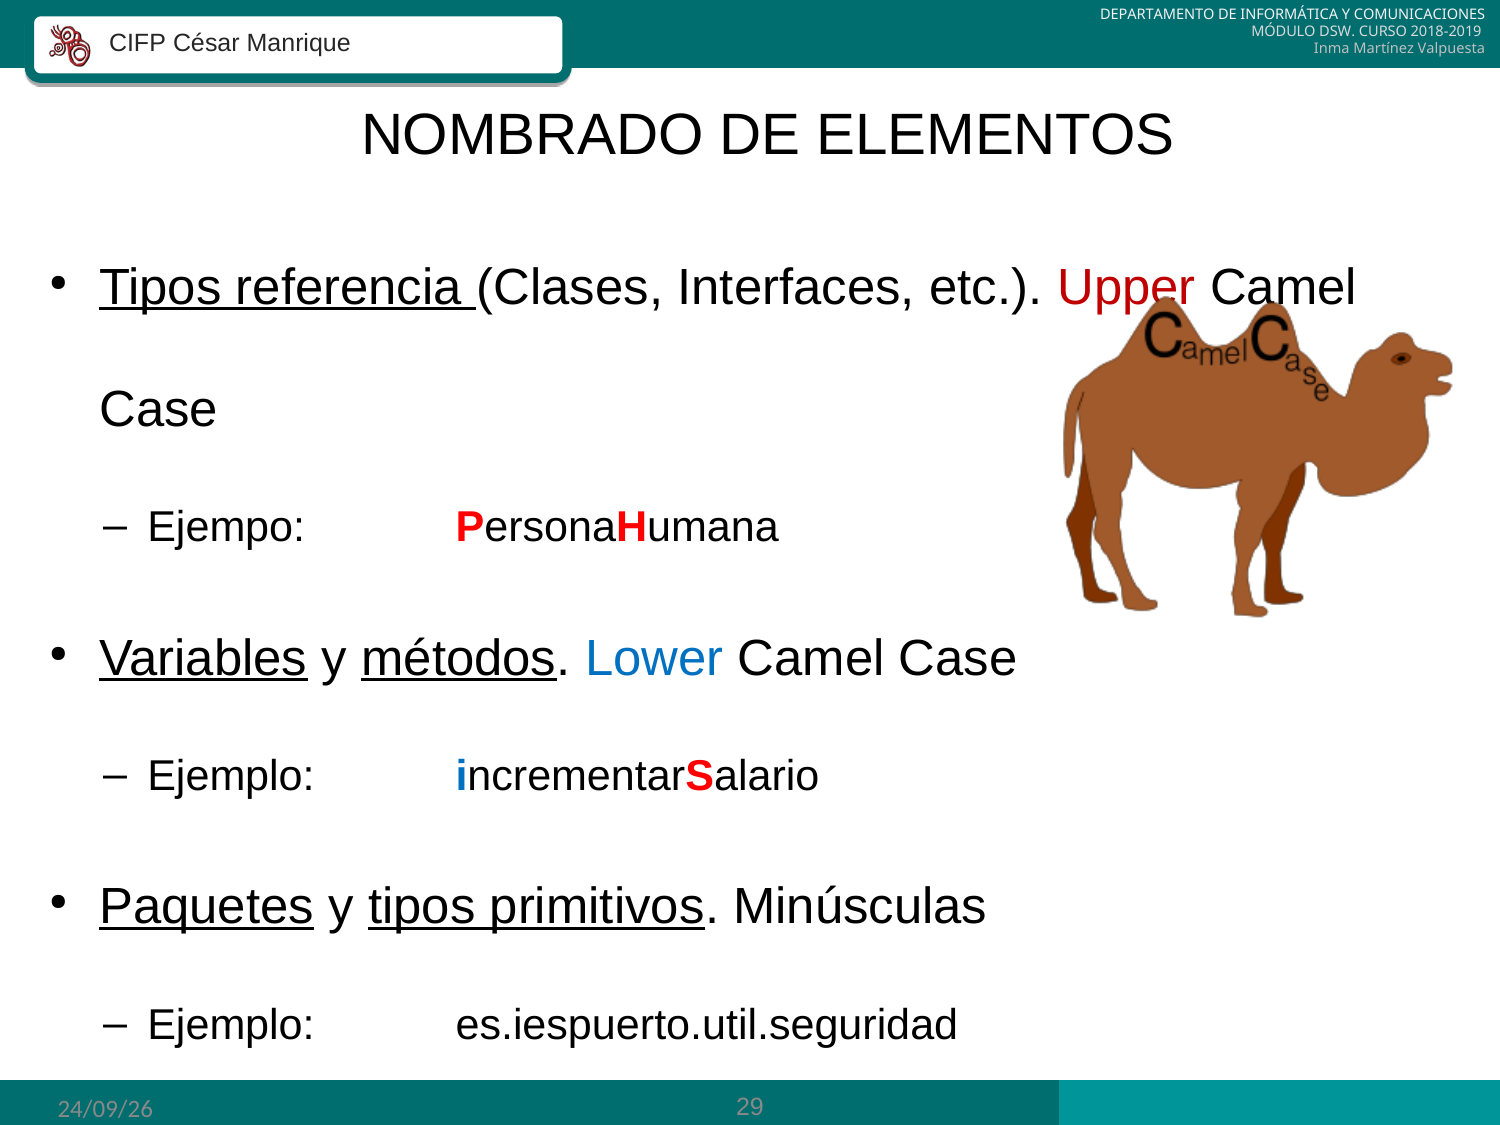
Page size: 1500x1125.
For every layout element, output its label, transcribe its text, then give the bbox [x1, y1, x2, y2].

picture [1062, 295, 1454, 619]
text_box 18/09/18 [42, 1085, 344, 1125]
title NOMBRADO DE ELEMENTOS [17, 90, 1483, 173]
list Tipos referencia (Clases, Interfaces, etc.). Upper Camel Case Ejempo: PersonaHumana Variables y métodos. Lower Camel Case Ejemplo: incrementarSalario Paquetes y tipos primitivos. Minúsculas Ejemplo: es.iespuerto.util.seguridad [17, 184, 1483, 1059]
text_box <número> [512, 1082, 988, 1125]
picture [47, 23, 93, 67]
